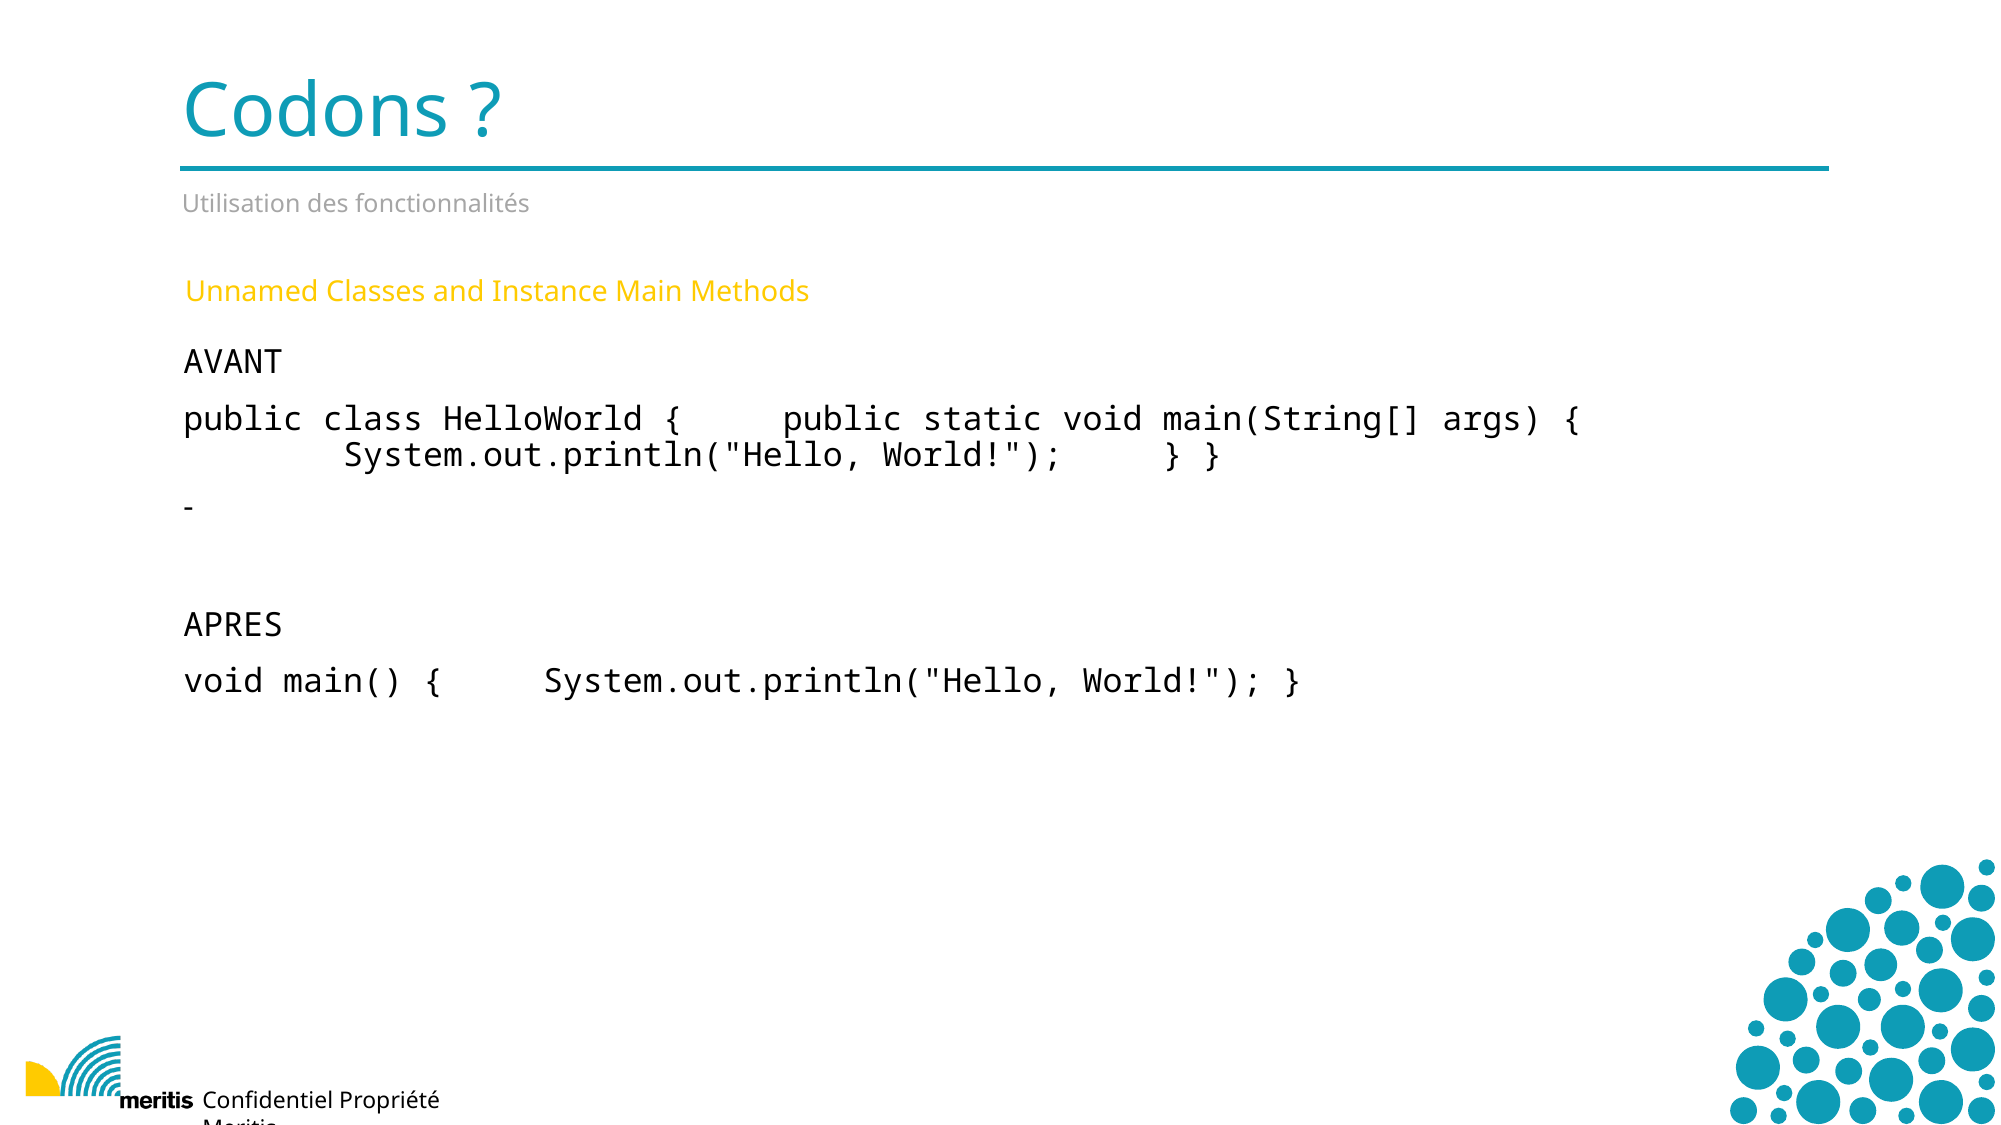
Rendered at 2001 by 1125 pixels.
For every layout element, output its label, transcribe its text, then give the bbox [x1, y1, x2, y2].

list Codons ? [167, 64, 1830, 180]
list AVANT public class HelloWorld { public static void main(String[] args) { System.out.println("Hello, World!"); } } APRES void main() { System.out.println("Hello, World!"); } [168, 337, 1614, 955]
list Utilisation des fonctionnalités [166, 183, 1830, 237]
list Unnamed Classes and Instance Main Methods [169, 268, 967, 316]
